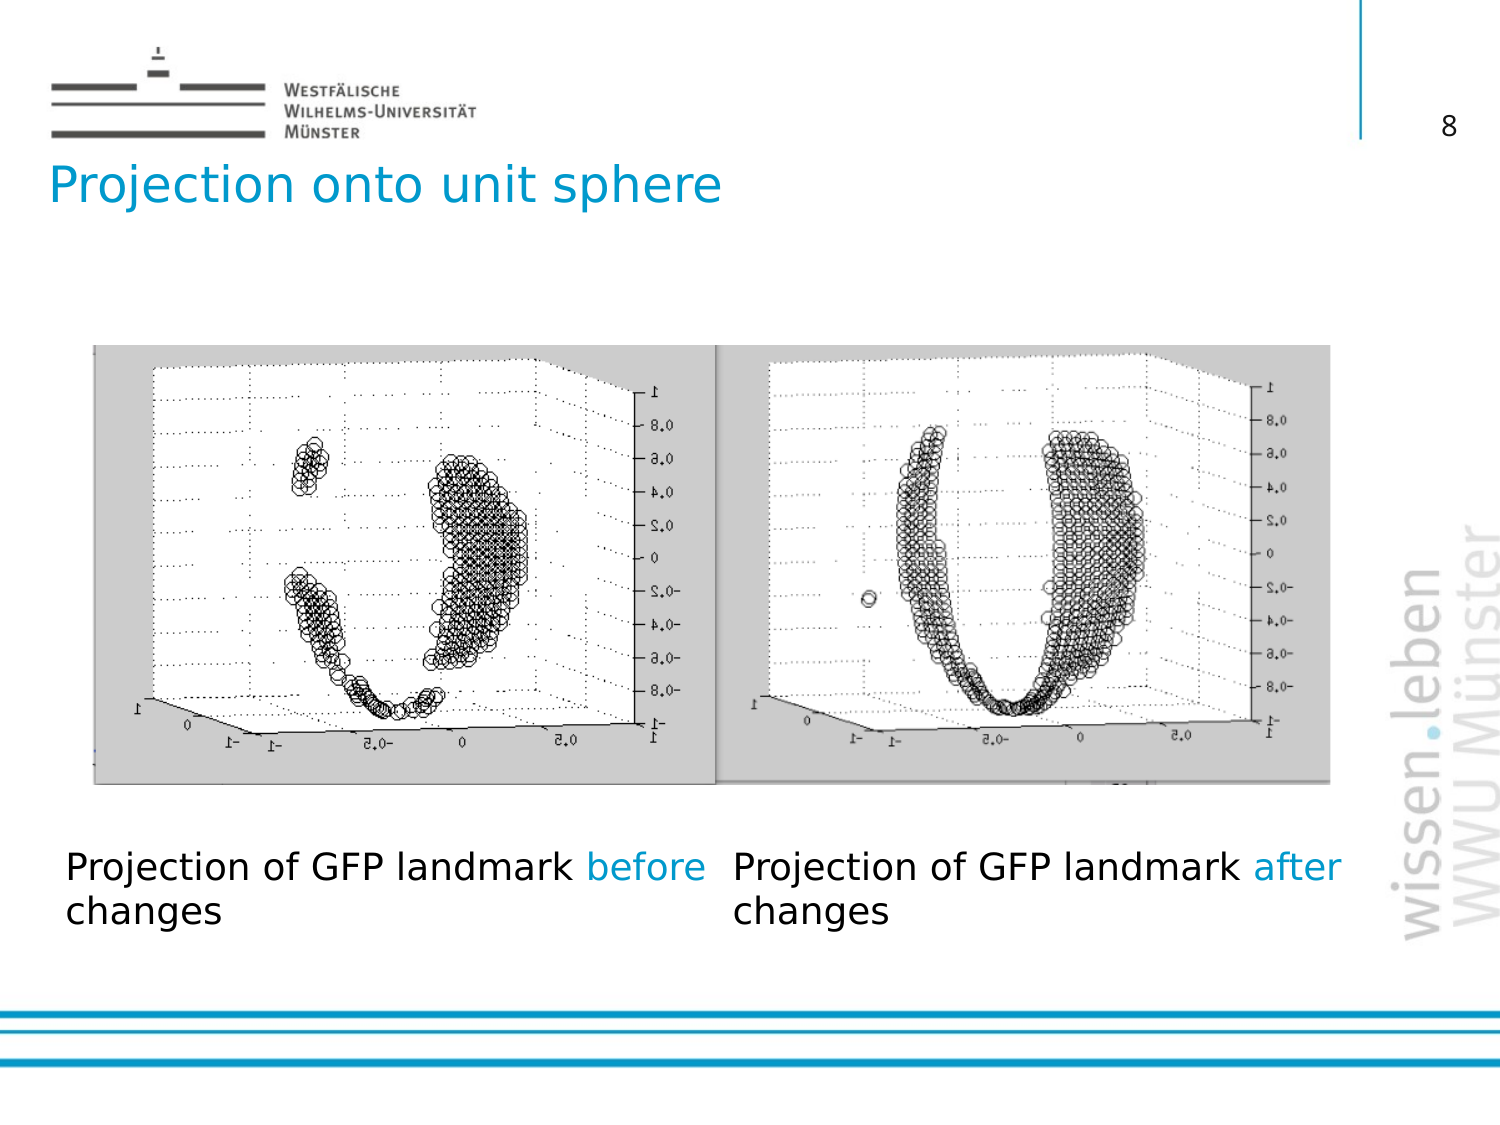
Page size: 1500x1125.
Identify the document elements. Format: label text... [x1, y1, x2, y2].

list [32, 219, 1375, 988]
slide_number <Foliennummer> [1374, 100, 1473, 162]
picture [0, 1018, 1500, 1059]
title Projection onto unit sphere [33, 140, 1346, 220]
picture [0, 0, 1500, 1011]
picture [0, 1067, 1500, 1125]
text_box Projection of GFP landmark after changes [717, 838, 1406, 941]
